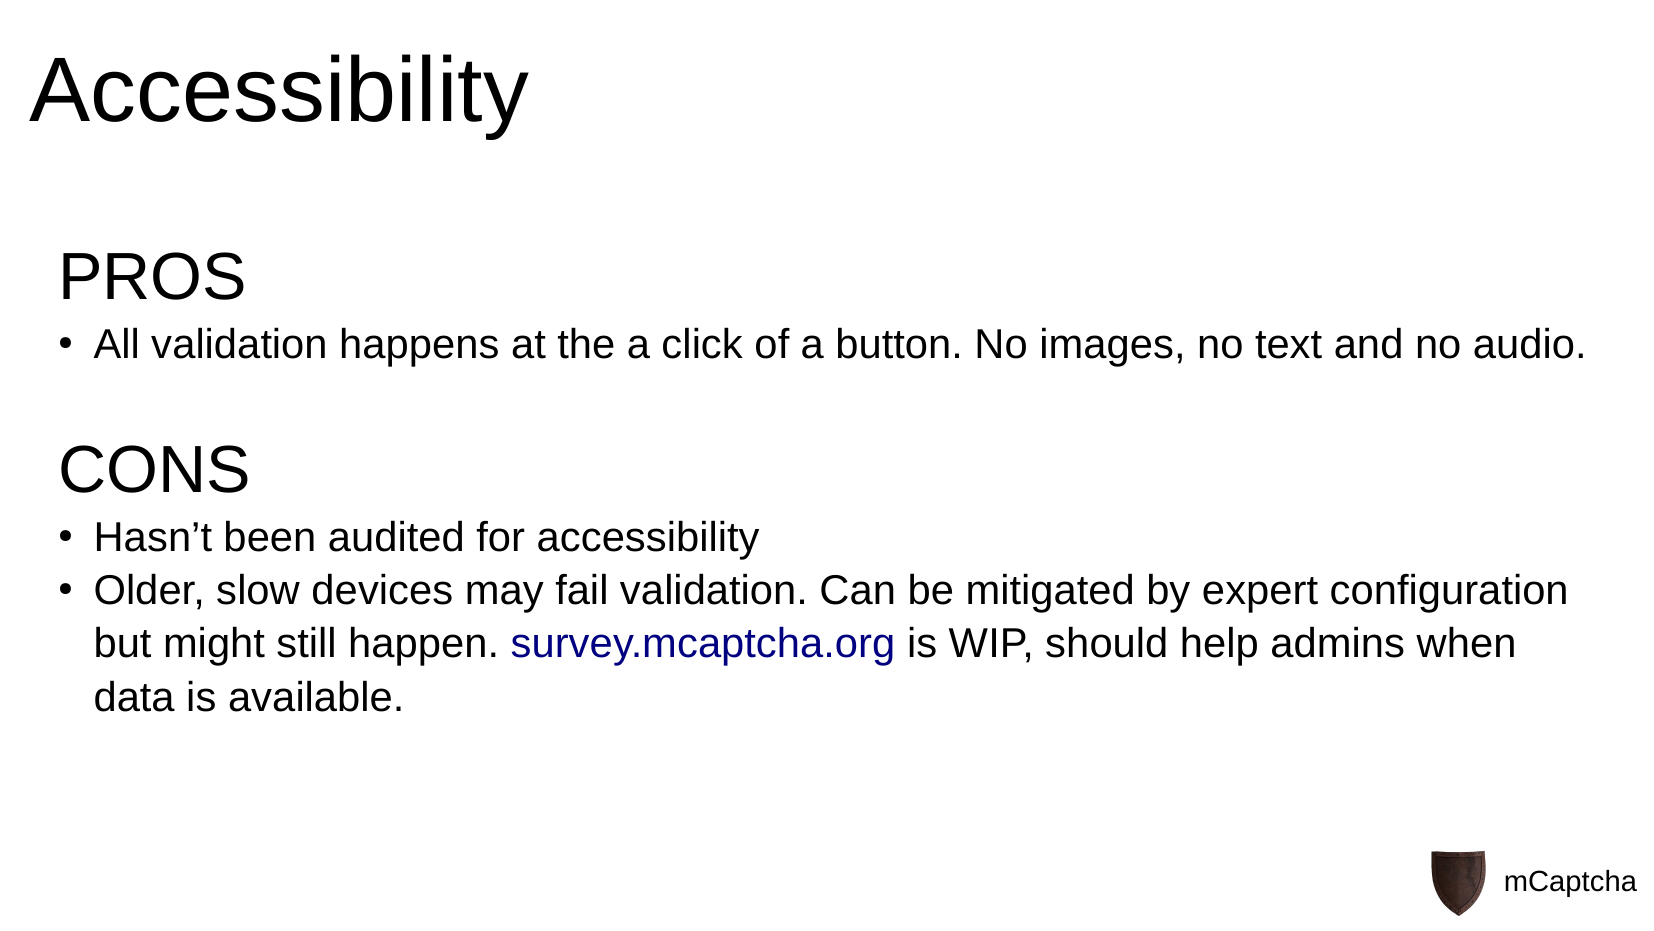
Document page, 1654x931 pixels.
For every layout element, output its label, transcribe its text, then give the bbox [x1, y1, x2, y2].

title Accessibility [29, 0, 1193, 260]
subtitle PROS All validation happens at the a click of a button. No images, no text and no audio. CONS Hasn’t been audited for accessibility Older, slow devices may fail validation. Can be mitigated by expert configuration but might still happen. survey.mcaptcha.org is WIP, should help admins when data is available. [58, 227, 1596, 774]
picture [1425, 846, 1493, 918]
text_box mCaptcha [1489, 857, 1654, 906]
